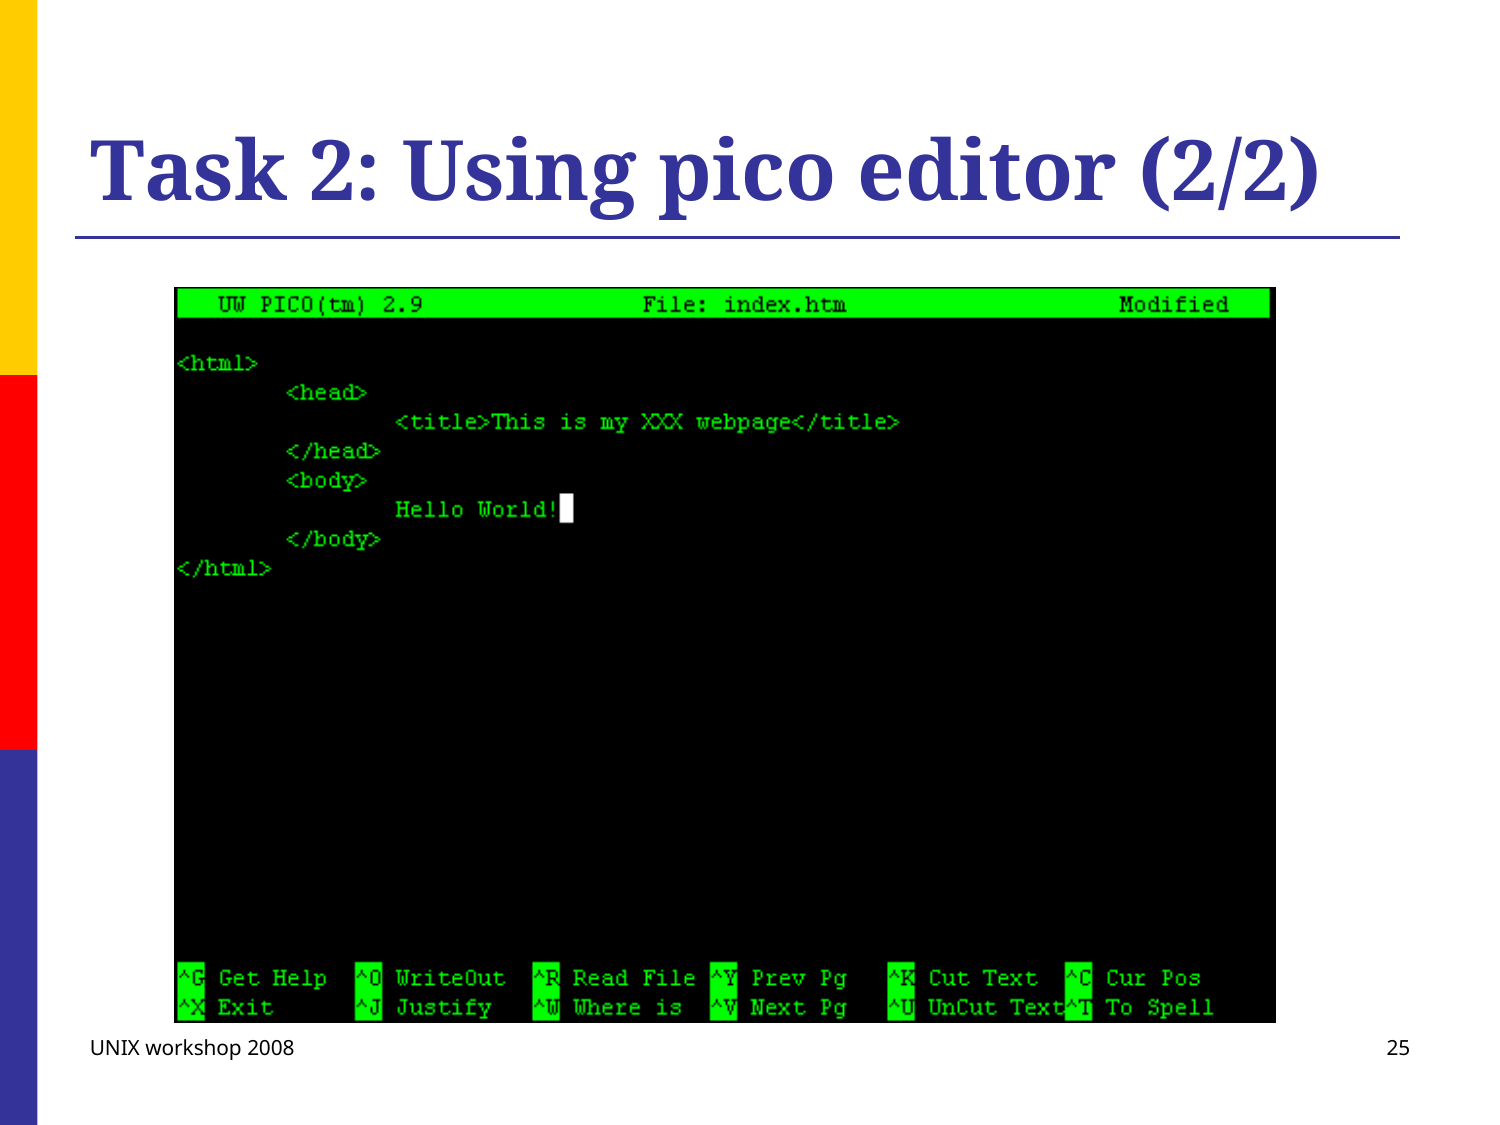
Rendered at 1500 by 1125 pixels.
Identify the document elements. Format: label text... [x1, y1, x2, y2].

text_box UNIX workshop 2008 [74, 1025, 426, 1101]
text_box <number> [1074, 1025, 1426, 1101]
title Task 2: Using pico editor (2/2) [75, 45, 1426, 233]
picture [174, 287, 1276, 1023]
